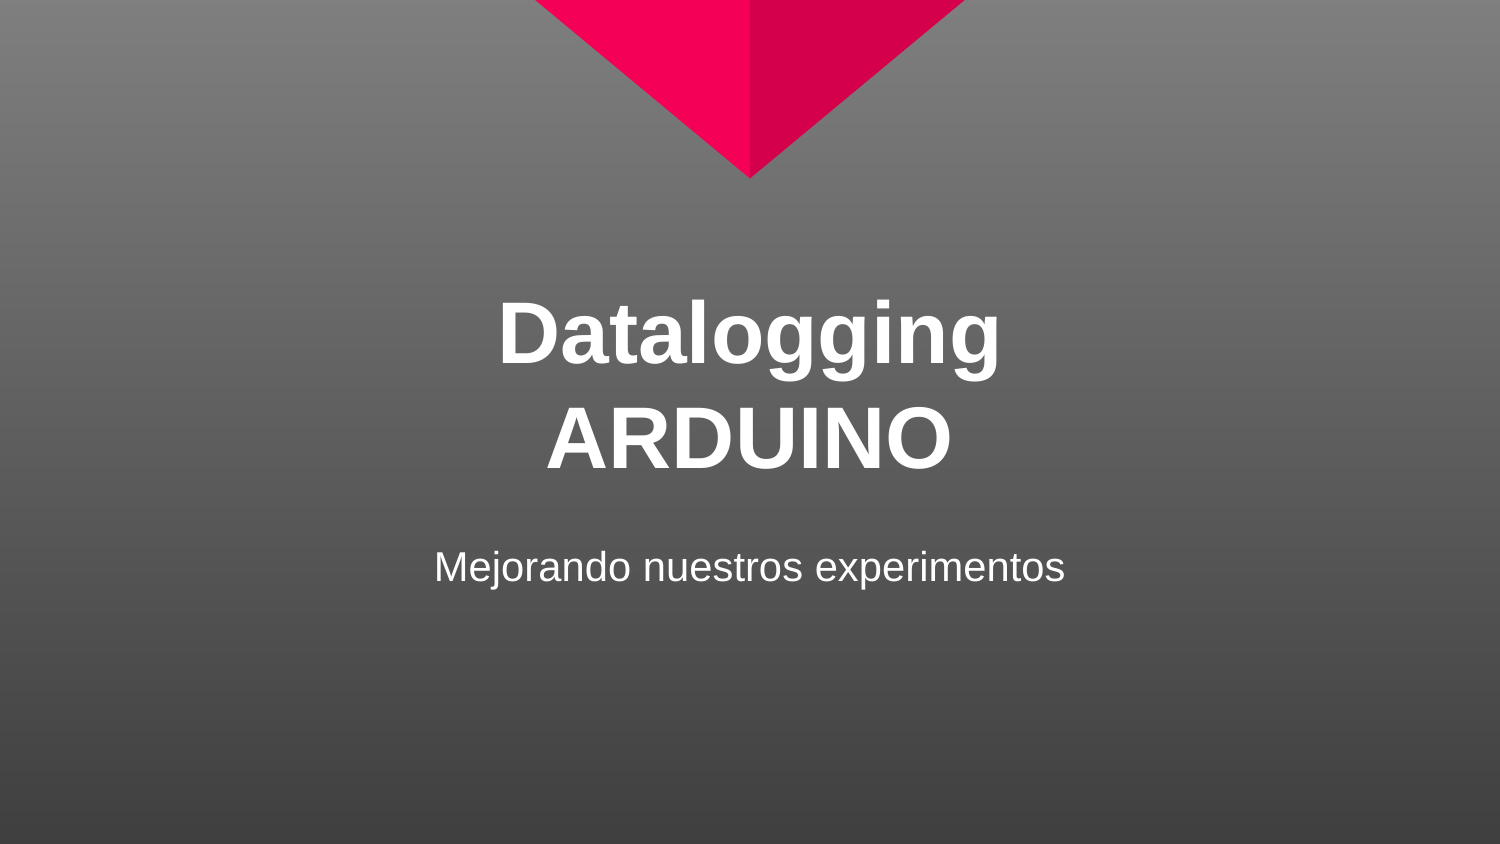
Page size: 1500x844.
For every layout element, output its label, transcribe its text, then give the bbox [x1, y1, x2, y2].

subtitle Mejorando nuestros experimentos [185, 524, 1315, 615]
title Datalogging ARDUINO [185, 229, 1315, 502]
